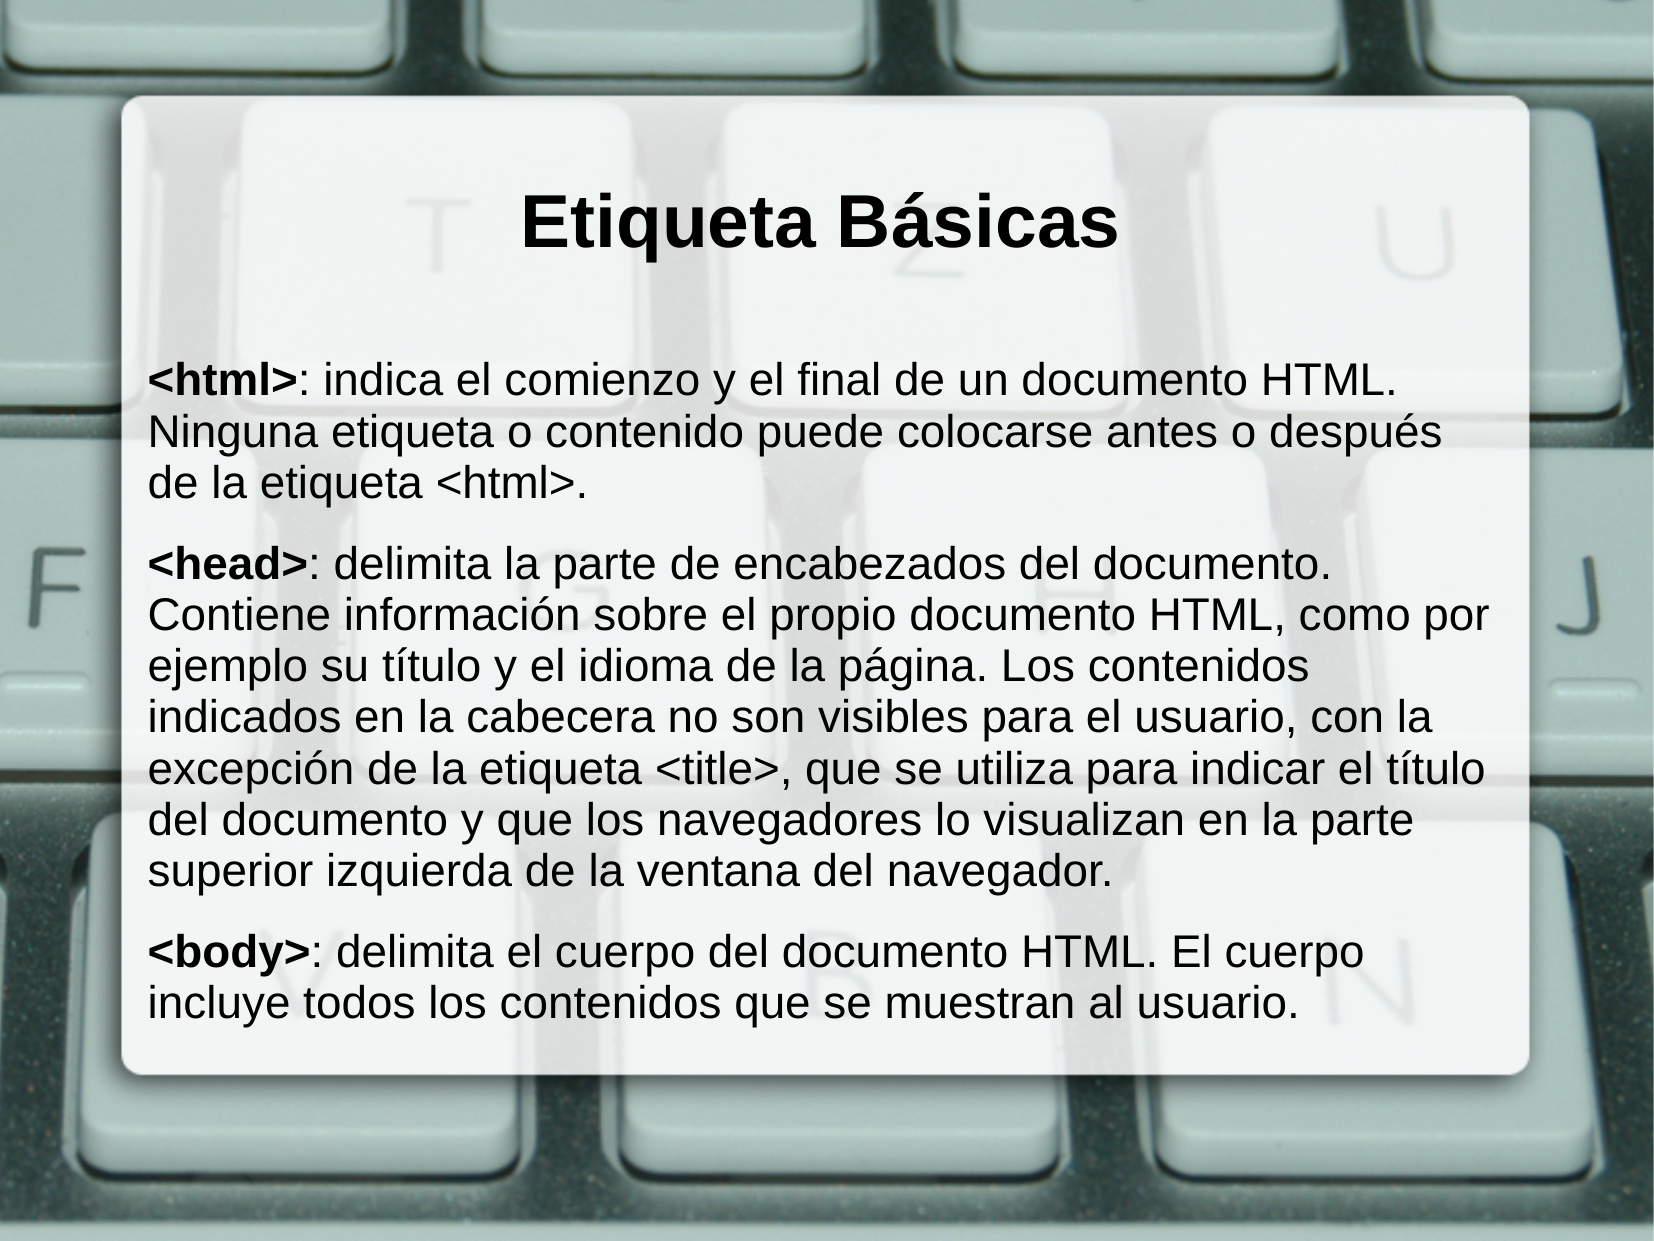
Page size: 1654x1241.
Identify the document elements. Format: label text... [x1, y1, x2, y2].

list <html>: indica el comienzo y el final de un documento HTML. Ninguna etiqueta o contenido puede colocarse antes o después de la etiqueta <html>. <head>: delimita la parte de encabezados del documento. Contiene información sobre el propio documento HTML, como por ejemplo su título y el idioma de la página. Los contenidos indicados en la cabecera no son visibles para el usuario, con la excepción de la etiqueta <title>, que se utiliza para indicar el título del documento y que los navegadores lo visualizan en la parte superior izquierda de la ventana del navegador. <body>: delimita el cuerpo del documento HTML. El cuerpo incluye todos los contenidos que se muestran al usuario. [147, 354, 1506, 1059]
picture [0, 0, 1654, 1241]
title Etiqueta Básicas [135, 117, 1506, 325]
